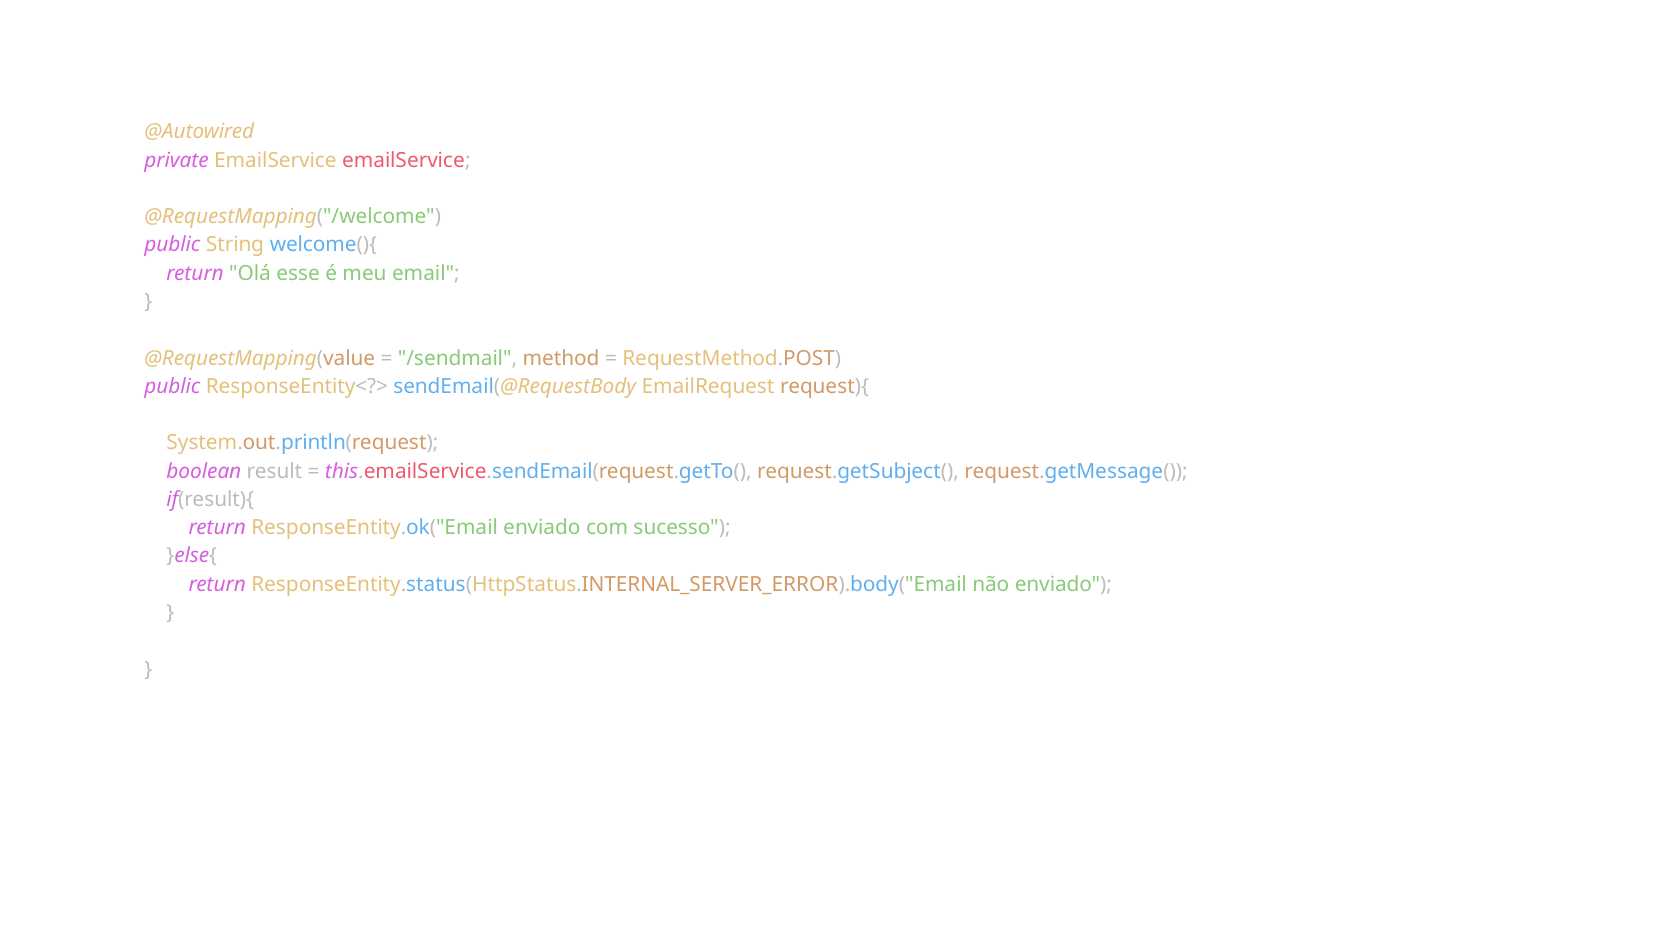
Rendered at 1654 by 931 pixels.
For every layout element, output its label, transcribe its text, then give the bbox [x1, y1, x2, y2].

text_box @Autowired private EmailService emailService; @RequestMapping("/welcome") public String welcome(){ return "Olá esse é meu email"; } @RequestMapping(value = "/sendmail", method = RequestMethod.POST) public ResponseEntity<?> sendEmail(@RequestBody EmailRequest request){ System.out.println(request); boolean result = this.emailService.sendEmail(request.getTo(), request.getSubject(), request.getMessage()); if(result){ return ResponseEntity.ok("Email enviado com sucesso"); }else{ return ResponseEntity.status(HttpStatus.INTERNAL_SERVER_ERROR).body("Email não enviado"); } } [129, 109, 1535, 618]
